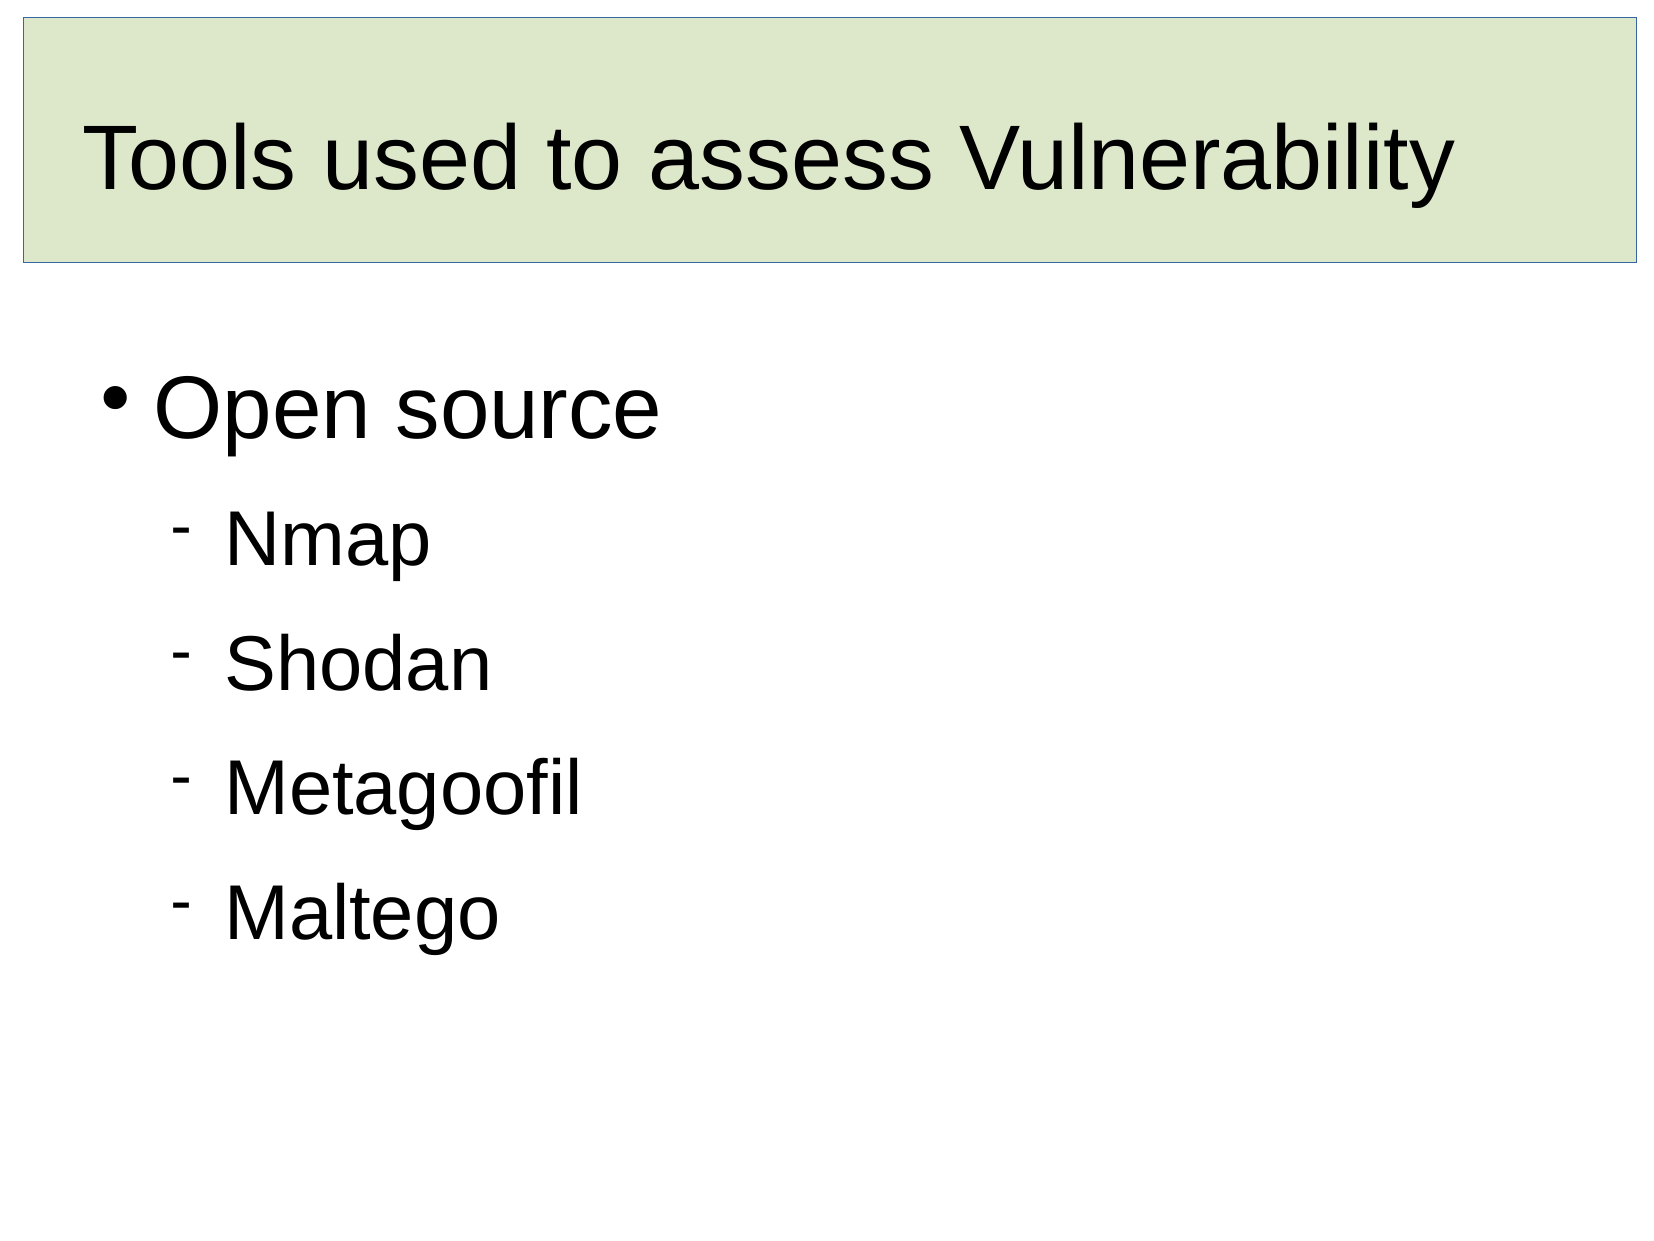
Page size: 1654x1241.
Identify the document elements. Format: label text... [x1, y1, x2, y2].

text_box [1571, 17, 1637, 263]
text_box [23, 17, 82, 263]
text_box Tools used to assess Vulnerability [82, 16, 1571, 290]
text_box Open source Nmap Shodan Metagoofil Maltego [82, 349, 1571, 1069]
